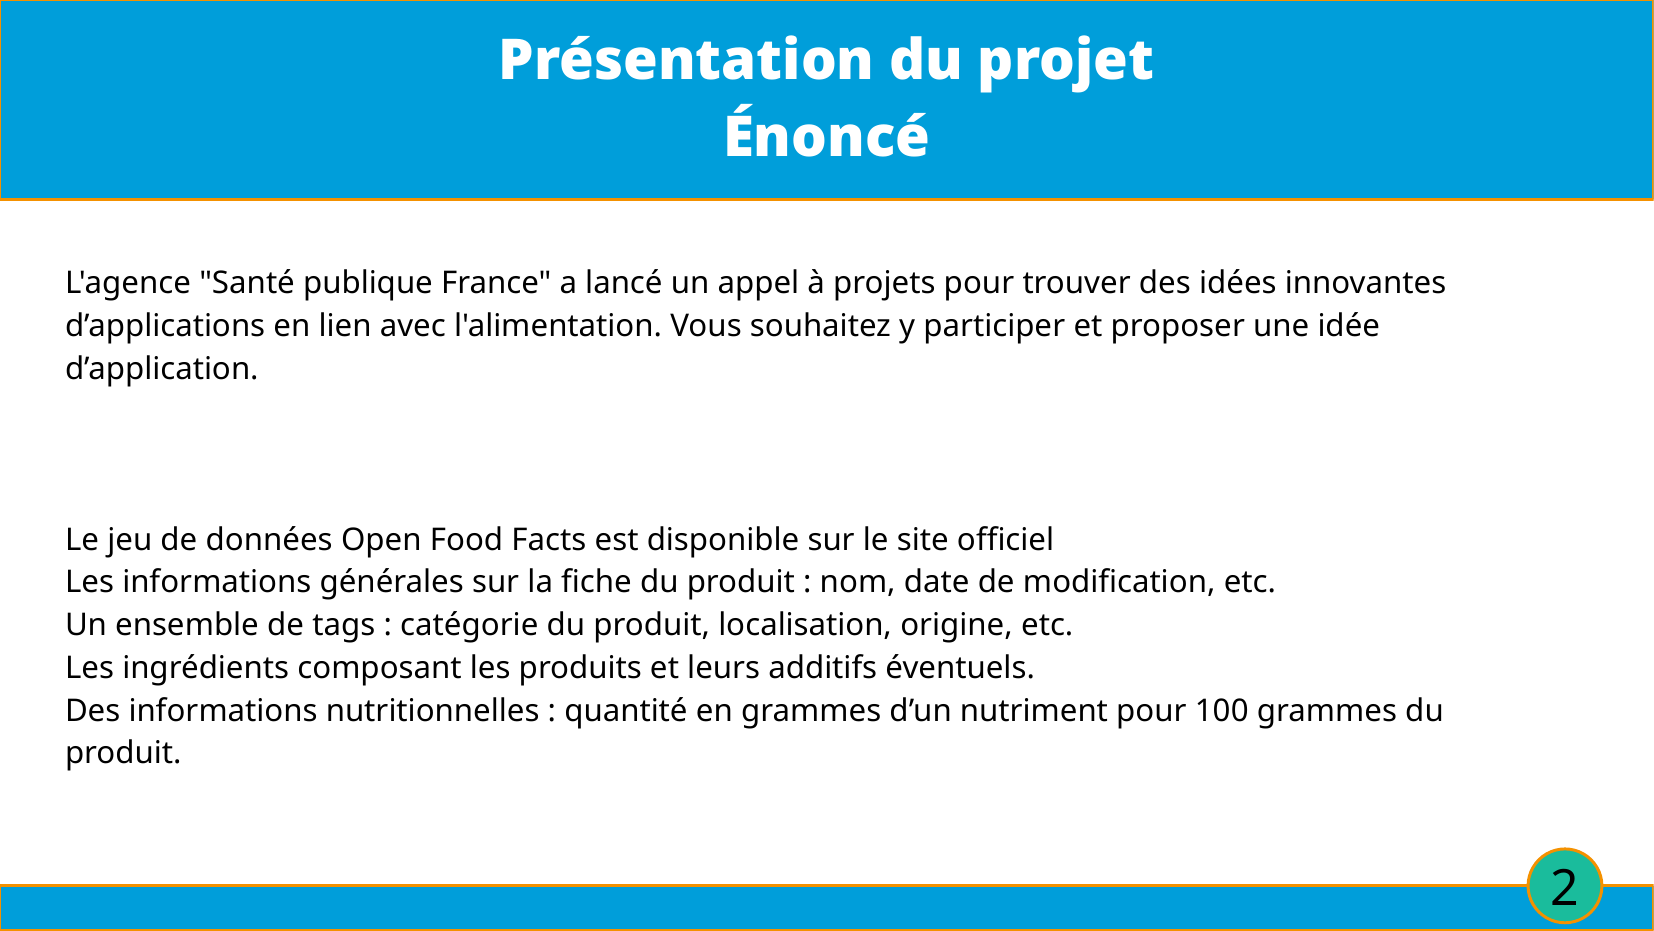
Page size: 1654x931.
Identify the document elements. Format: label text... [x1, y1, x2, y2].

text_box L'agence "Santé publique France" a lancé un appel à projets pour trouver des idées innovantes d’applications en lien avec l'alimentation. Vous souhaitez y participer et proposer une idée d’application. Le jeu de données Open Food Facts est disponible sur le site officiel Les informations générales sur la fiche du produit : nom, date de modification, etc. Un ensemble de tags : catégorie du produit, localisation, origine, etc. Les ingrédients composant les produits et leurs additifs éventuels. Des informations nutritionnelles : quantité en grammes d’un nutriment pour 100 grammes du produit. [59, 236, 1565, 798]
title Présentation du projet Énoncé [59, 37, 1595, 155]
